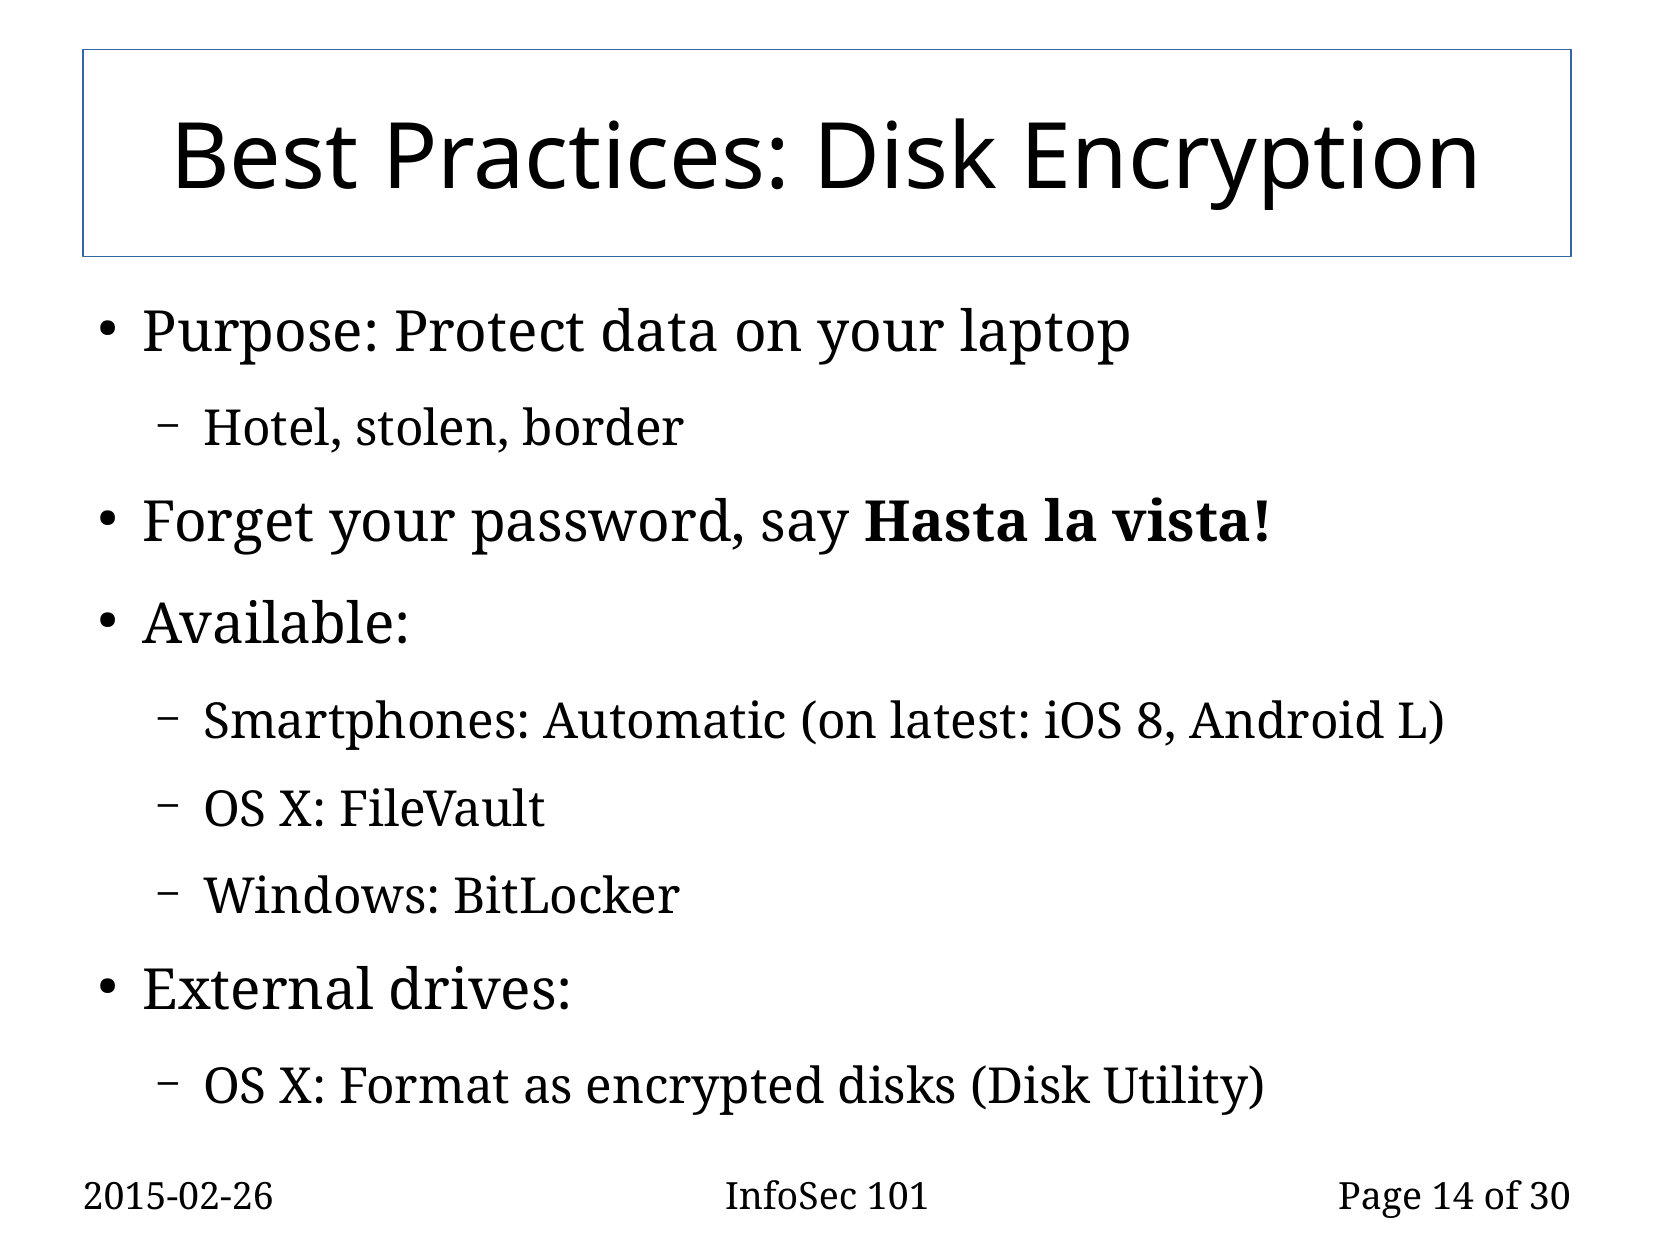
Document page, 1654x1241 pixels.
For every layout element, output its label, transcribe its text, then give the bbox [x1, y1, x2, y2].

title Best Practices: Disk Encryption [82, 49, 1571, 257]
list Purpose: Protect data on your laptop Hotel, stolen, border Forget your password, say Hasta la vista! Available: Smartphones: Automatic (on latest: iOS 8, Android L) OS X: FileVault Windows: BitLocker External drives: OS X: Format as encrypted disks (Disk Utility) [82, 290, 1571, 1126]
